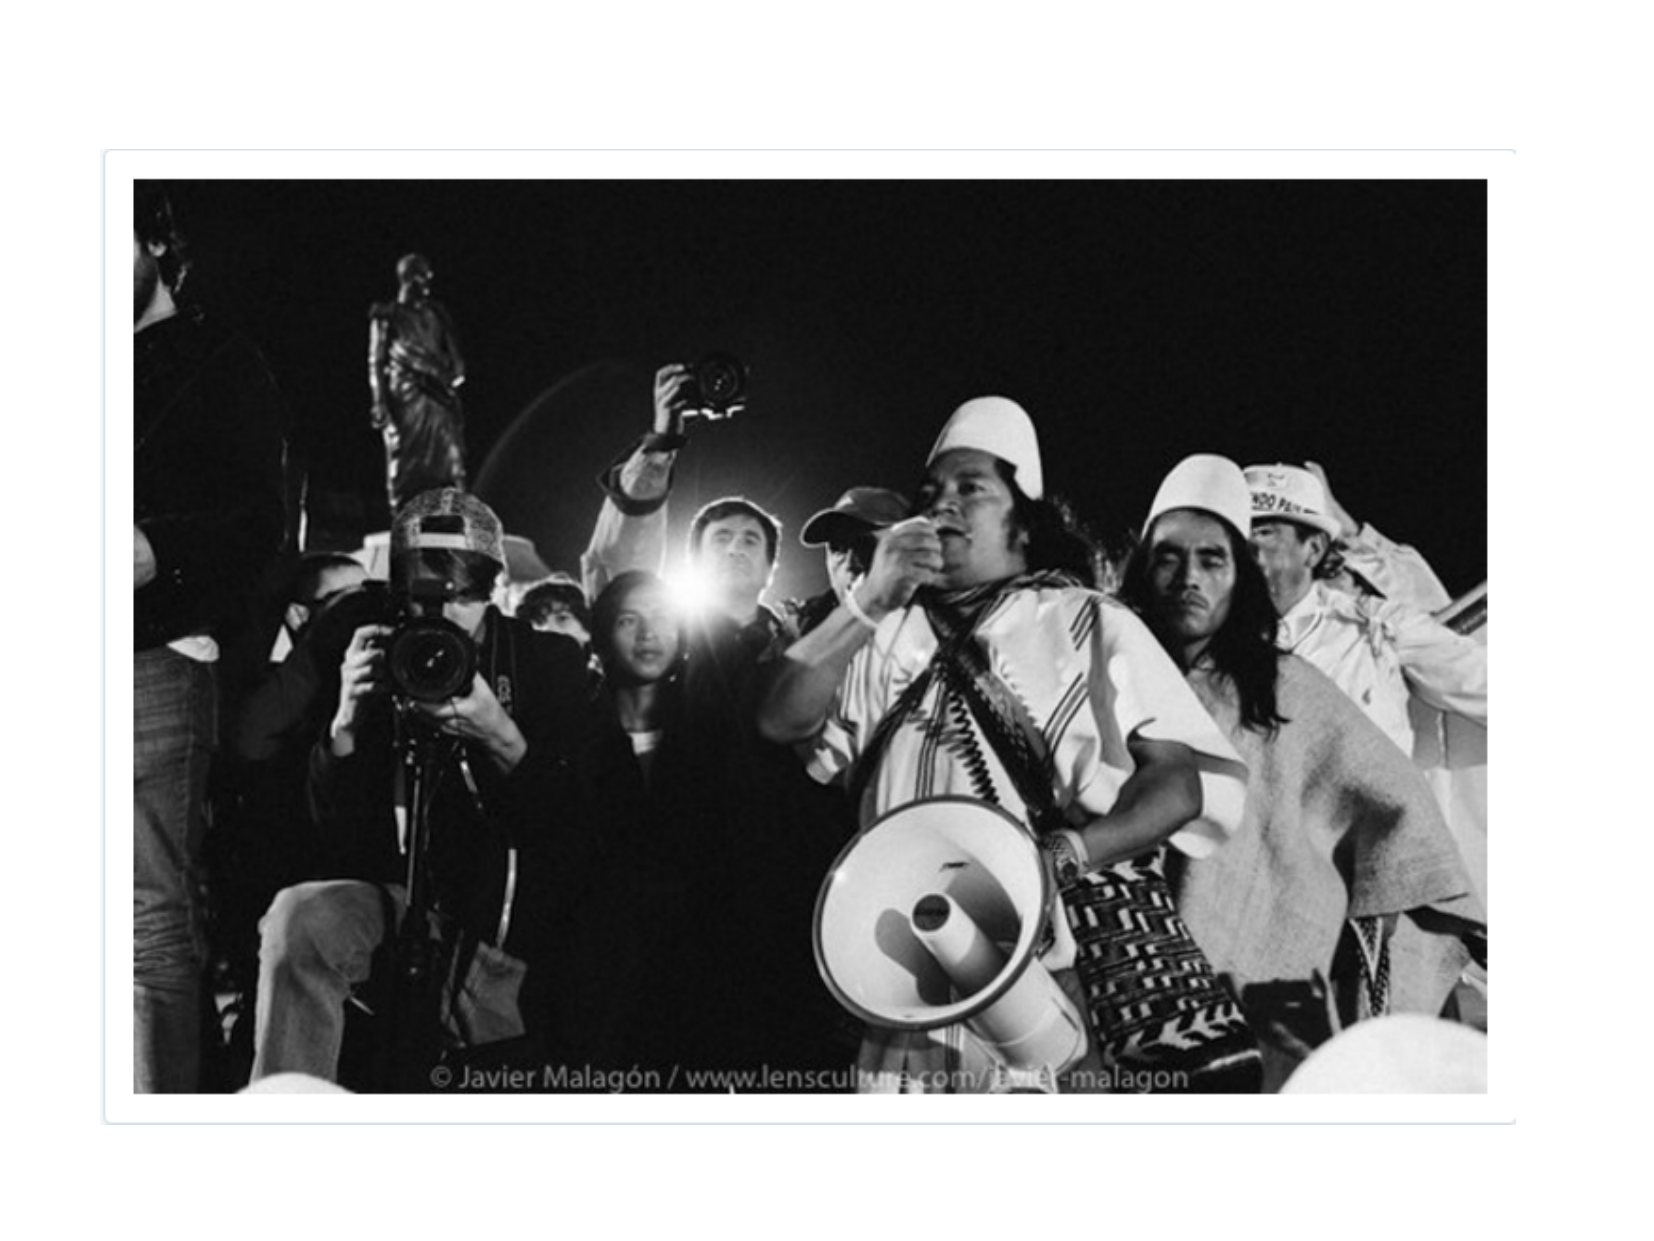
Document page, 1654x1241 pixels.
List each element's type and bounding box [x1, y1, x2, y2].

picture [100, 149, 1516, 1126]
